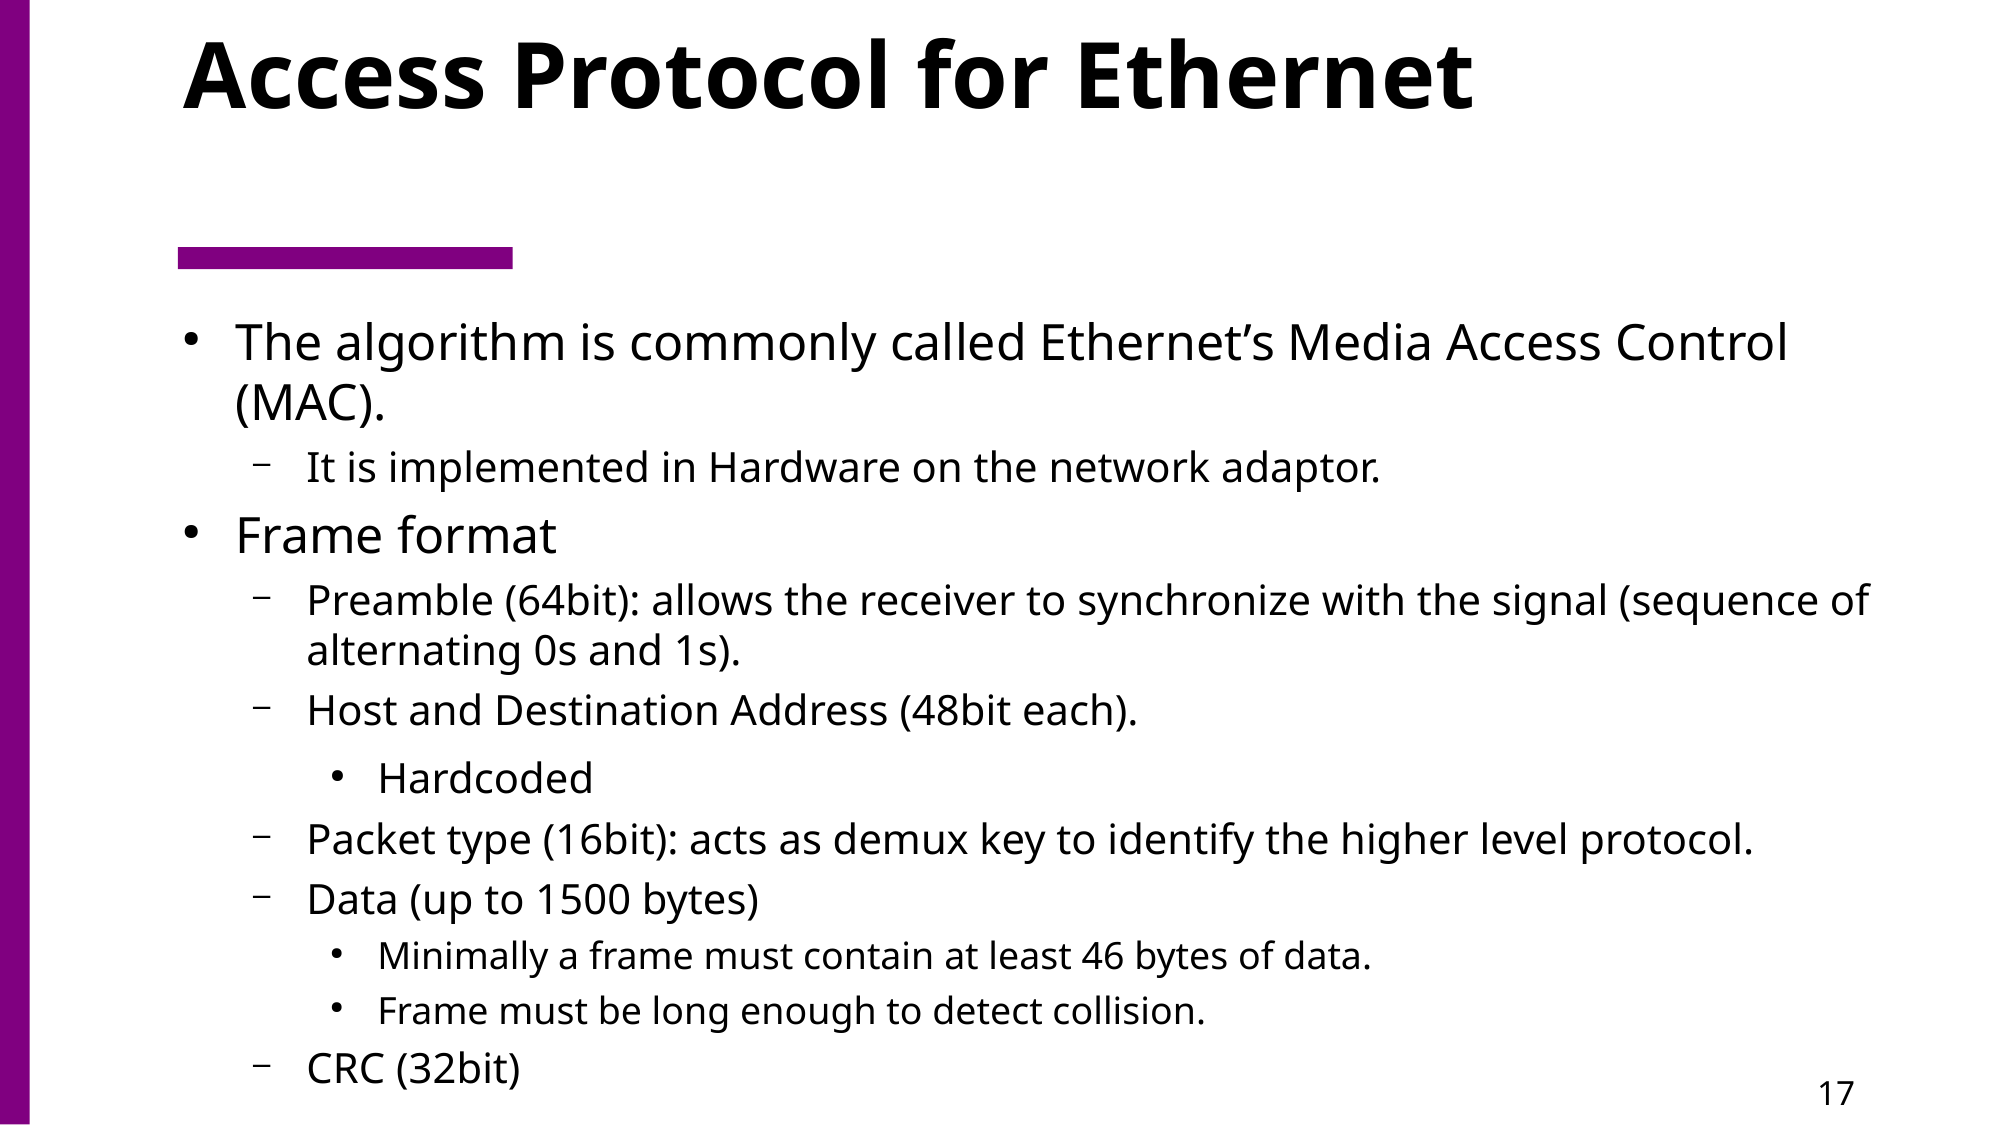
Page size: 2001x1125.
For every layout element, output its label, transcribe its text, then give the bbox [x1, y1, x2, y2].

title Access Protocol for Ethernet [133, 0, 1946, 135]
list The algorithm is commonly called Ethernet’s Media Access Control (MAC). It is implemented in Hardware on the network adaptor. Frame format Preamble (64bit): allows the receiver to synchronize with the signal (sequence of alternating 0s and 1s). Host and Destination Address (48bit each). Hardcoded Packet type (16bit): acts as demux key to identify the higher level protocol. Data (up to 1500 bytes) Minimally a frame must contain at least 46 bytes of data. Frame must be long enough to detect collision. CRC (32bit) [149, 302, 1959, 1125]
